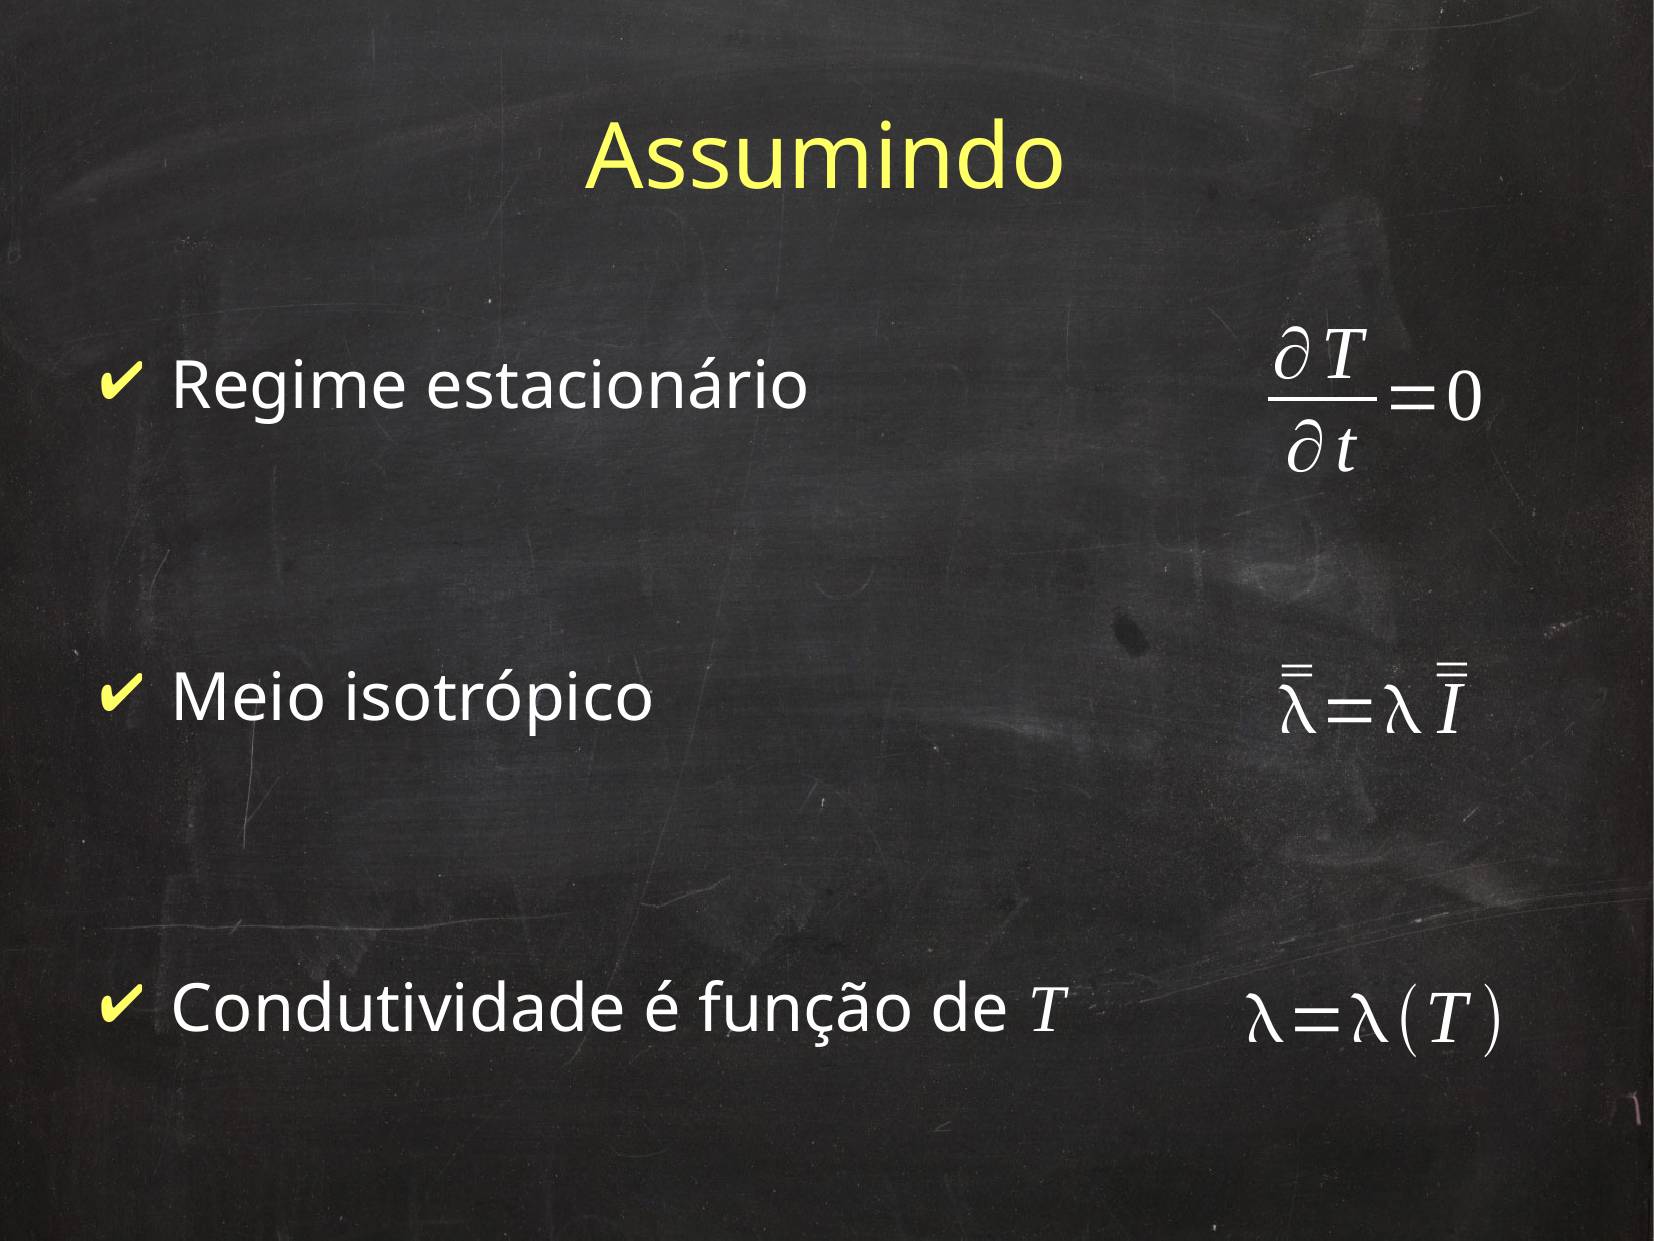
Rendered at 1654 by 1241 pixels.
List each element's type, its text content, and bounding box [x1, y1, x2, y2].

chart [1270, 660, 1477, 751]
picture [0, 0, 1654, 1241]
title Assumindo [82, 49, 1571, 257]
list Regime estacionário Meio isotrópico Condutividade é função de T [82, 337, 1571, 1173]
chart [1237, 975, 1511, 1061]
chart [1258, 310, 1489, 488]
